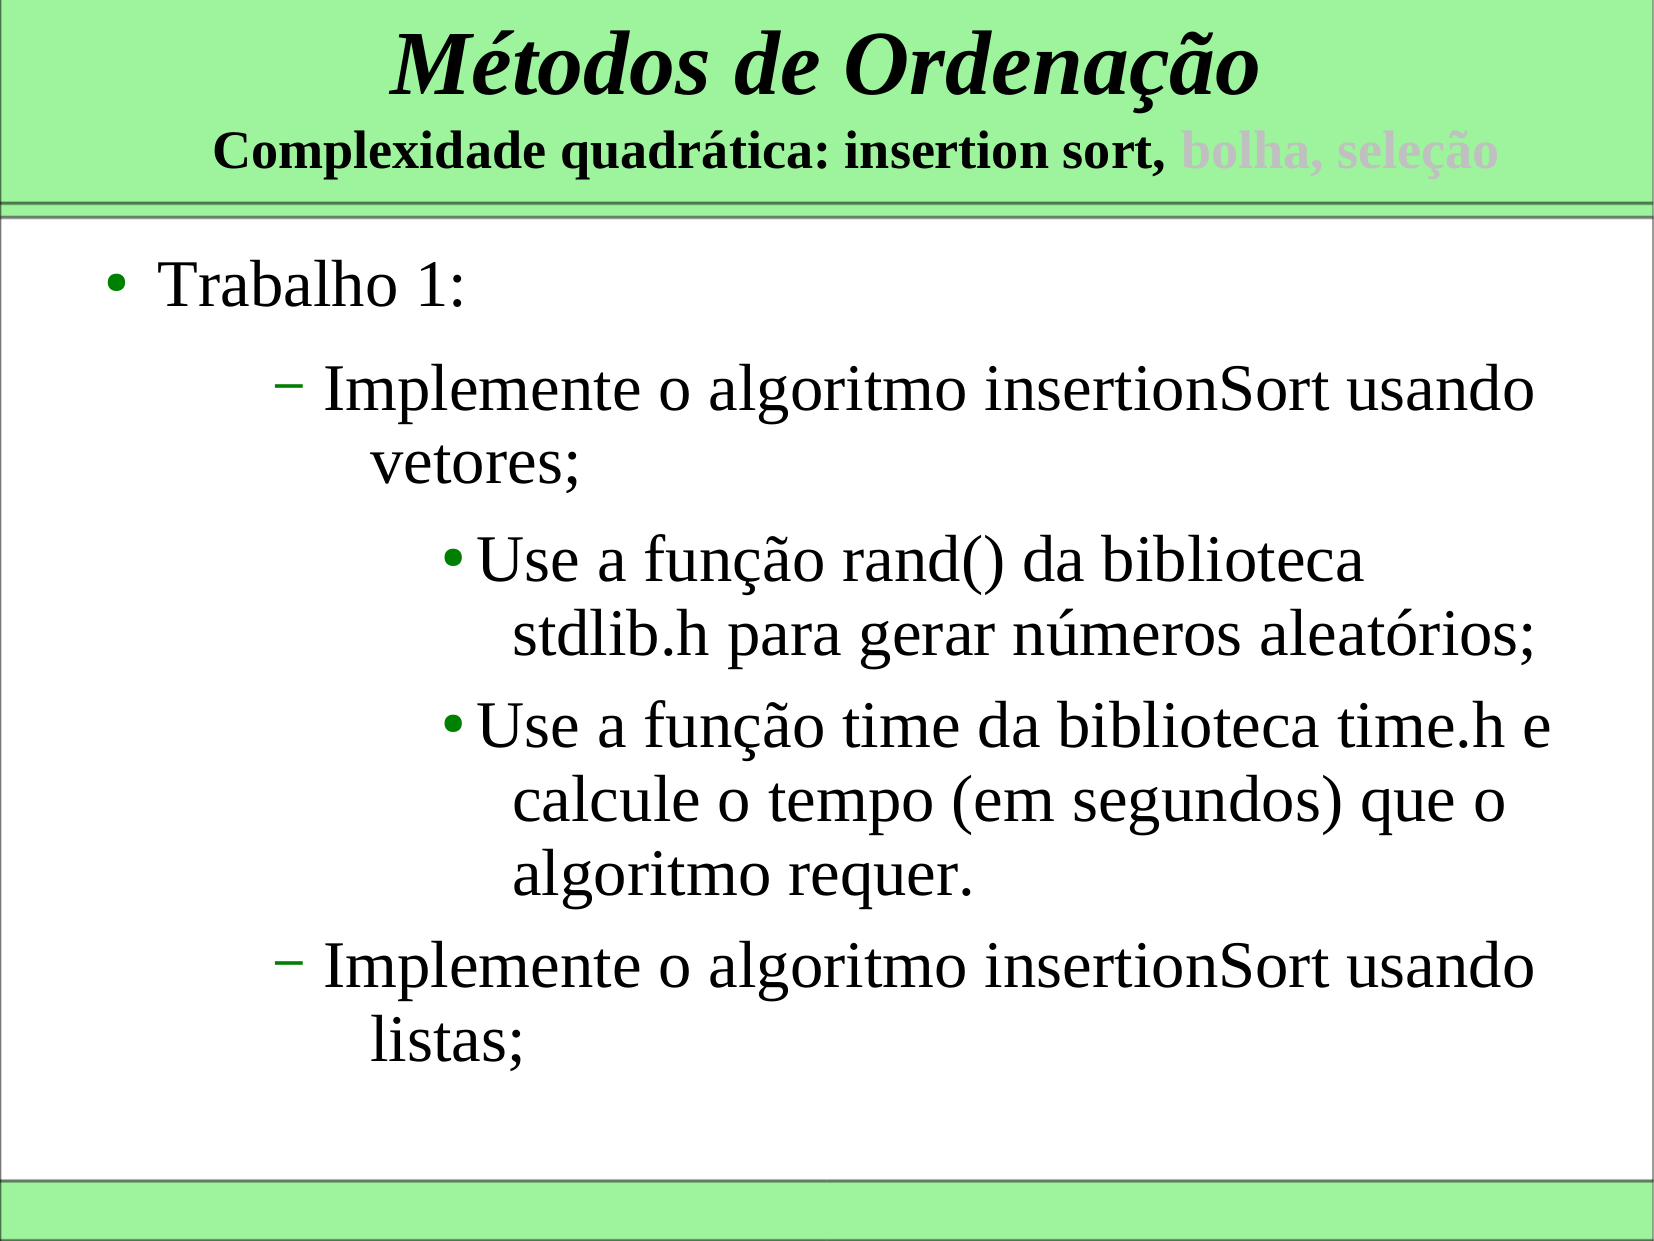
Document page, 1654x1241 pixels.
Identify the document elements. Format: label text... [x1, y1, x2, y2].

picture [0, 0, 1654, 1241]
text_box Complexidade quadrática: insertion sort, bolha, seleção [178, 112, 1514, 188]
title Métodos de Ordenação [82, 12, 1571, 115]
list Trabalho 1: Implemente o algoritmo insertionSort usando vetores; Use a função rand() da biblioteca stdlib.h para gerar números aleatórios; Use a função time da biblioteca time.h e calcule o tempo (em segundos) que o algoritmo requer. Implemente o algoritmo insertionSort usando listas; [86, 246, 1576, 1077]
